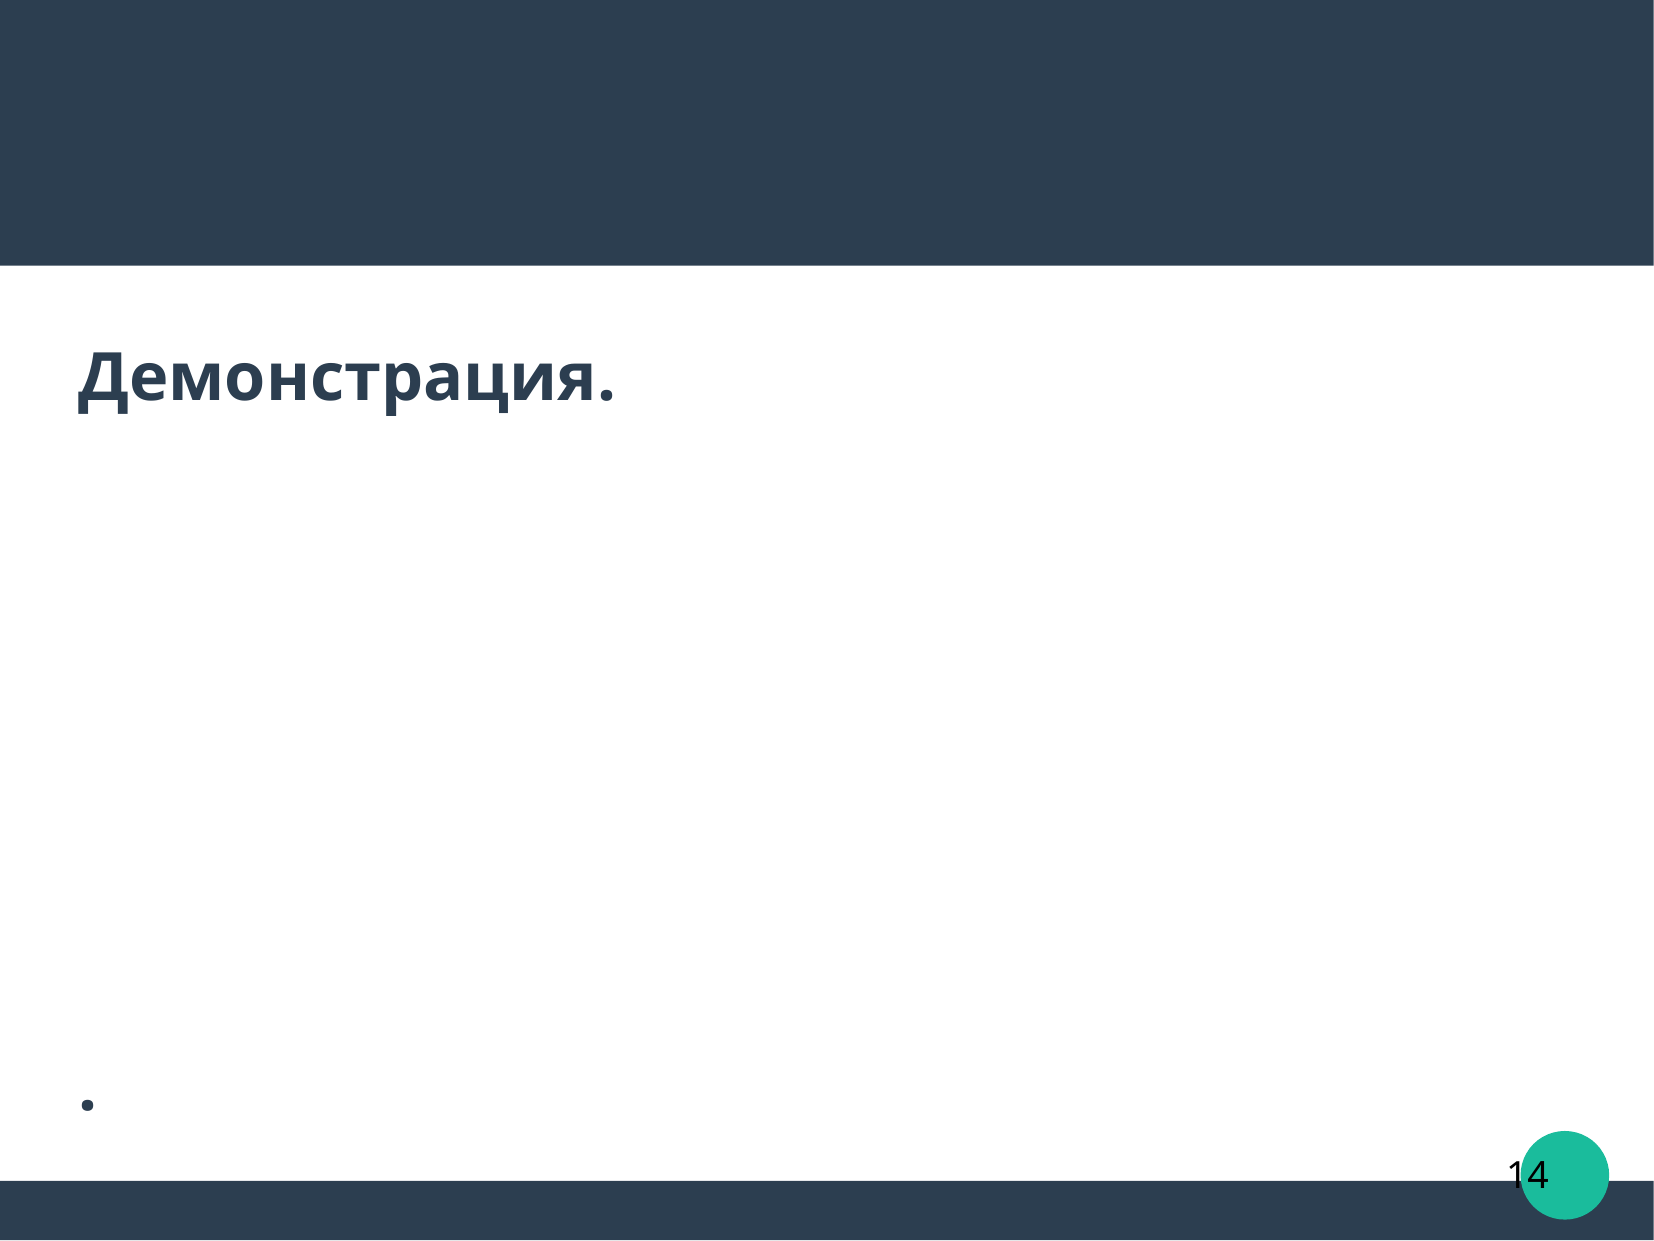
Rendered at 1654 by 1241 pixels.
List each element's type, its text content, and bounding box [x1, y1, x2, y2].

list Демонстрация. . [59, 324, 1595, 1152]
